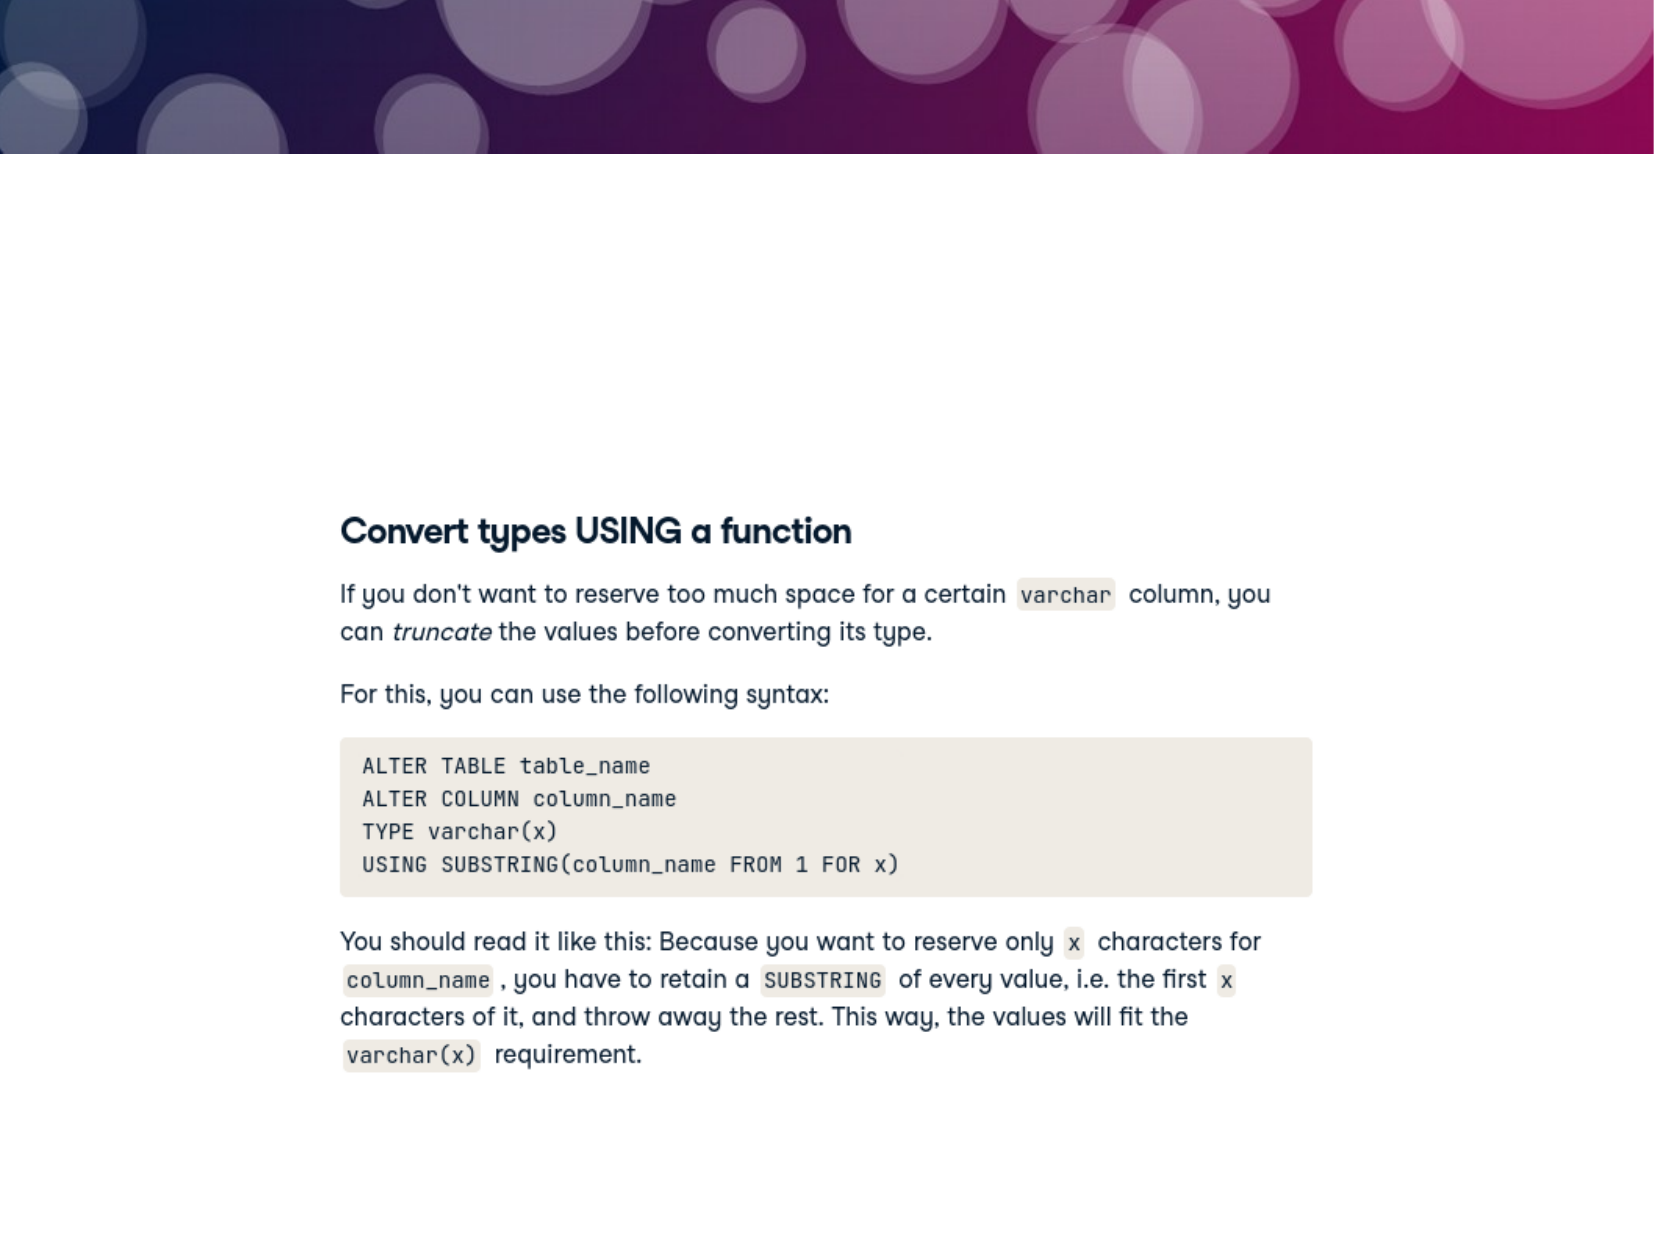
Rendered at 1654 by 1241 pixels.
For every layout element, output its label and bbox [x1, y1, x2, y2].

picture [309, 471, 1344, 1129]
